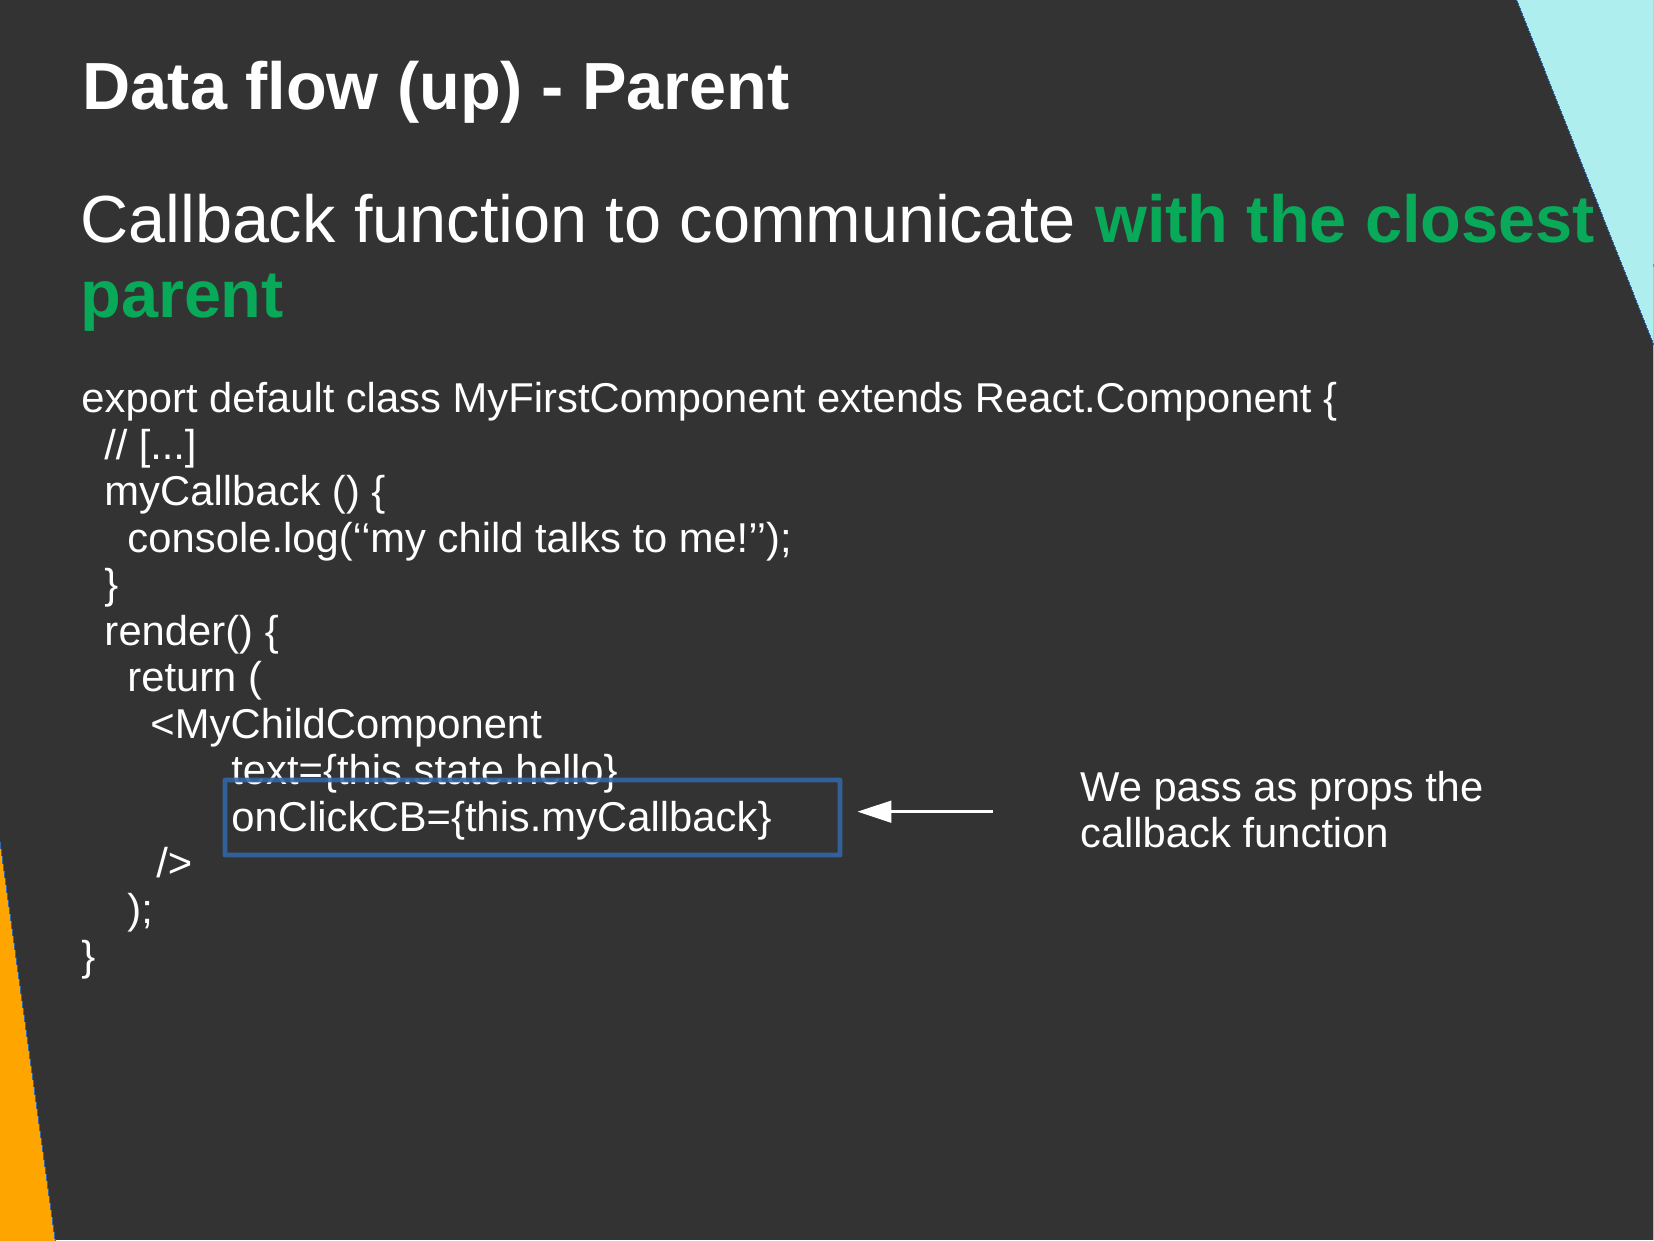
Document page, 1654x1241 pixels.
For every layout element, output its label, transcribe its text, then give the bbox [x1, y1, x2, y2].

text_box [1516, 0, 1654, 345]
text_box We pass as props the callback function [1080, 706, 1561, 913]
text_box [225, 780, 841, 856]
title export default class MyFirstComponent extends React.Component { // [...] myCallback () { console.log(‘‘my child talks to me!’’); } render() { return ( <MyChildComponent text={this.state.hello} onClickCB={this.myCallback} /> ); } [81, 375, 1654, 1066]
title Callback function to communicate with the closest parent [80, 182, 1653, 650]
title Data flow (up) - Parent [82, 49, 1111, 125]
text_box [0, 841, 56, 1241]
